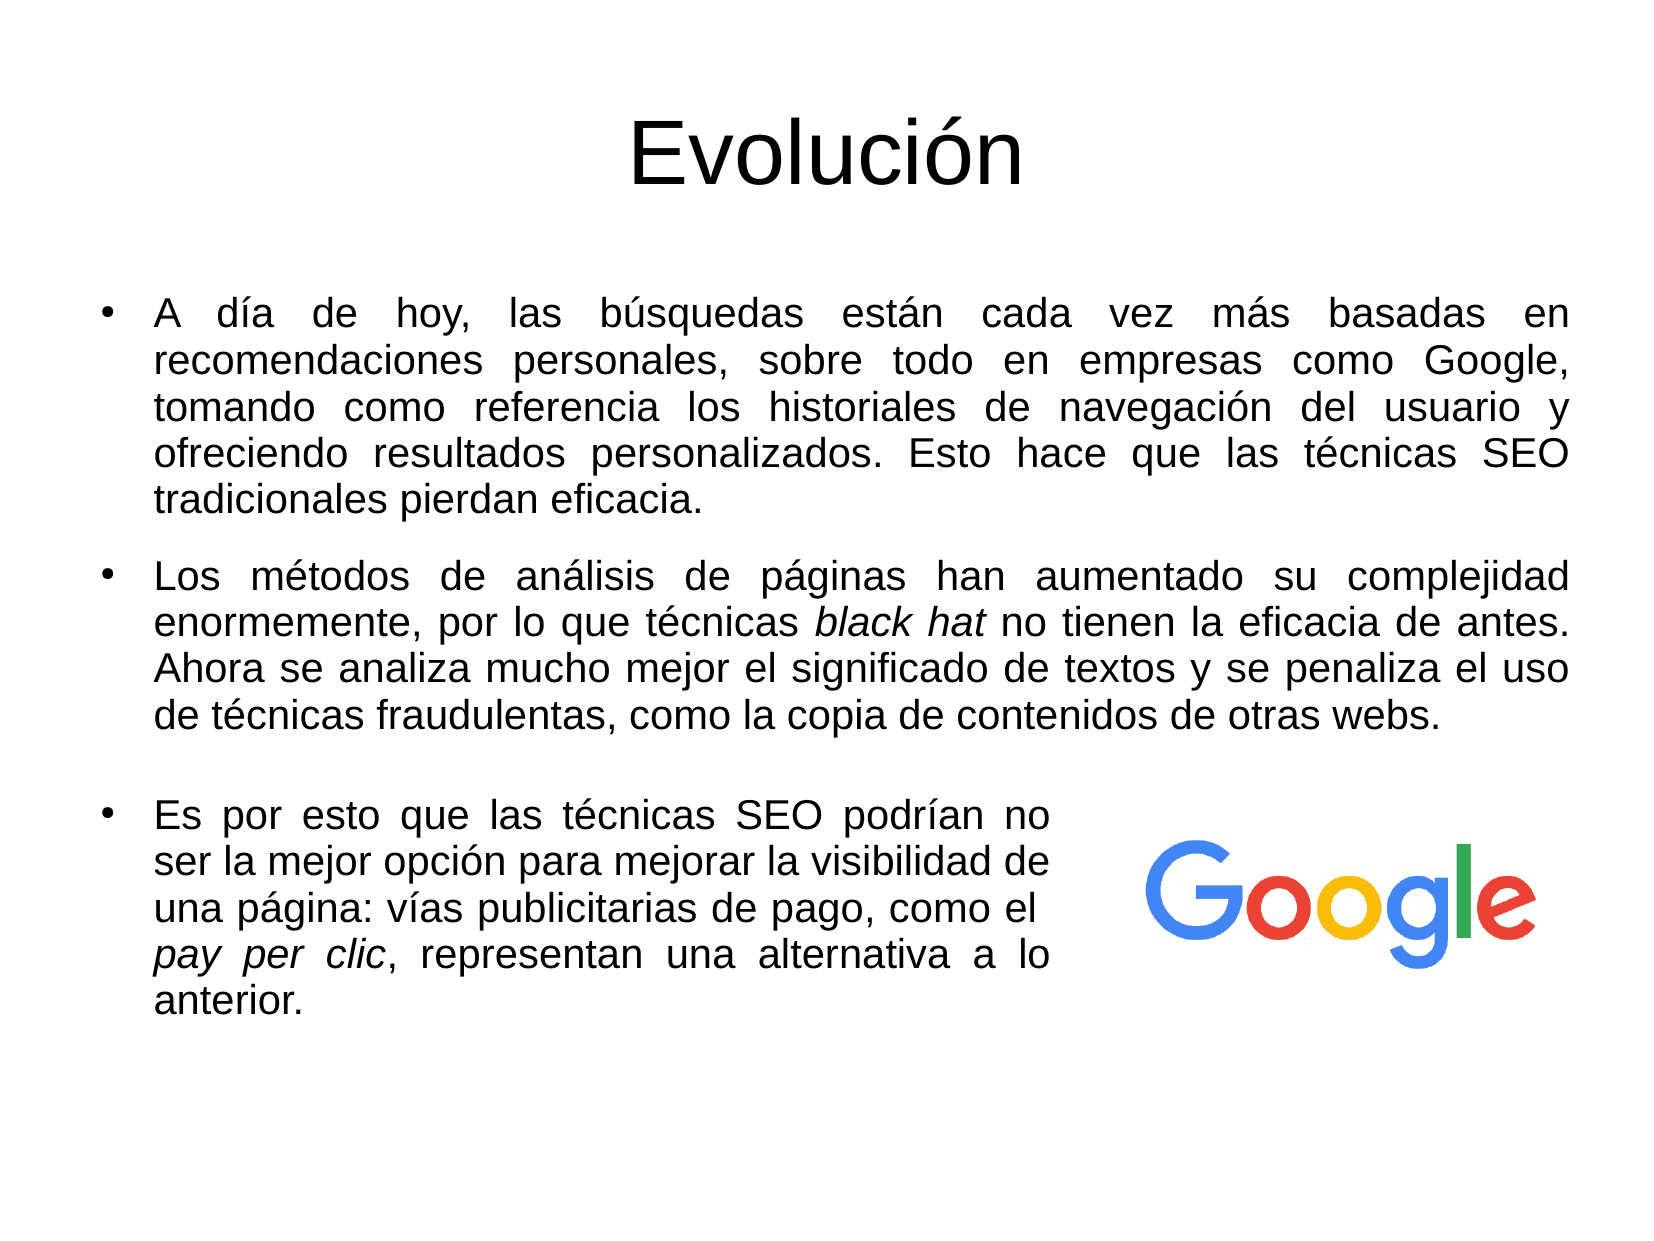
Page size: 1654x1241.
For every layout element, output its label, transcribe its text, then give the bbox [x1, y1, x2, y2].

list Es por esto que las técnicas SEO podrían no ser la mejor opción para mejorar la visibilidad de una página: vías publicitarias de pago, como el pay per clic, representan una alternativa a lo anterior. [82, 791, 1052, 1063]
title Evolución [82, 49, 1571, 257]
list A día de hoy, las búsquedas están cada vez más basadas en recomendaciones personales, sobre todo en empresas como Google, tomando como referencia los historiales de navegación del usuario y ofreciendo resultados personalizados. Esto hace que las técnicas SEO tradicionales pierdan eficacia. Los métodos de análisis de páginas han aumentado su complejidad enormemente, por lo que técnicas black hat no tienen la eficacia de antes. Ahora se analiza mucho mejor el significado de textos y se penaliza el uso de técnicas fraudulentas, como la copia de contenidos de otras webs. [82, 290, 1571, 1010]
